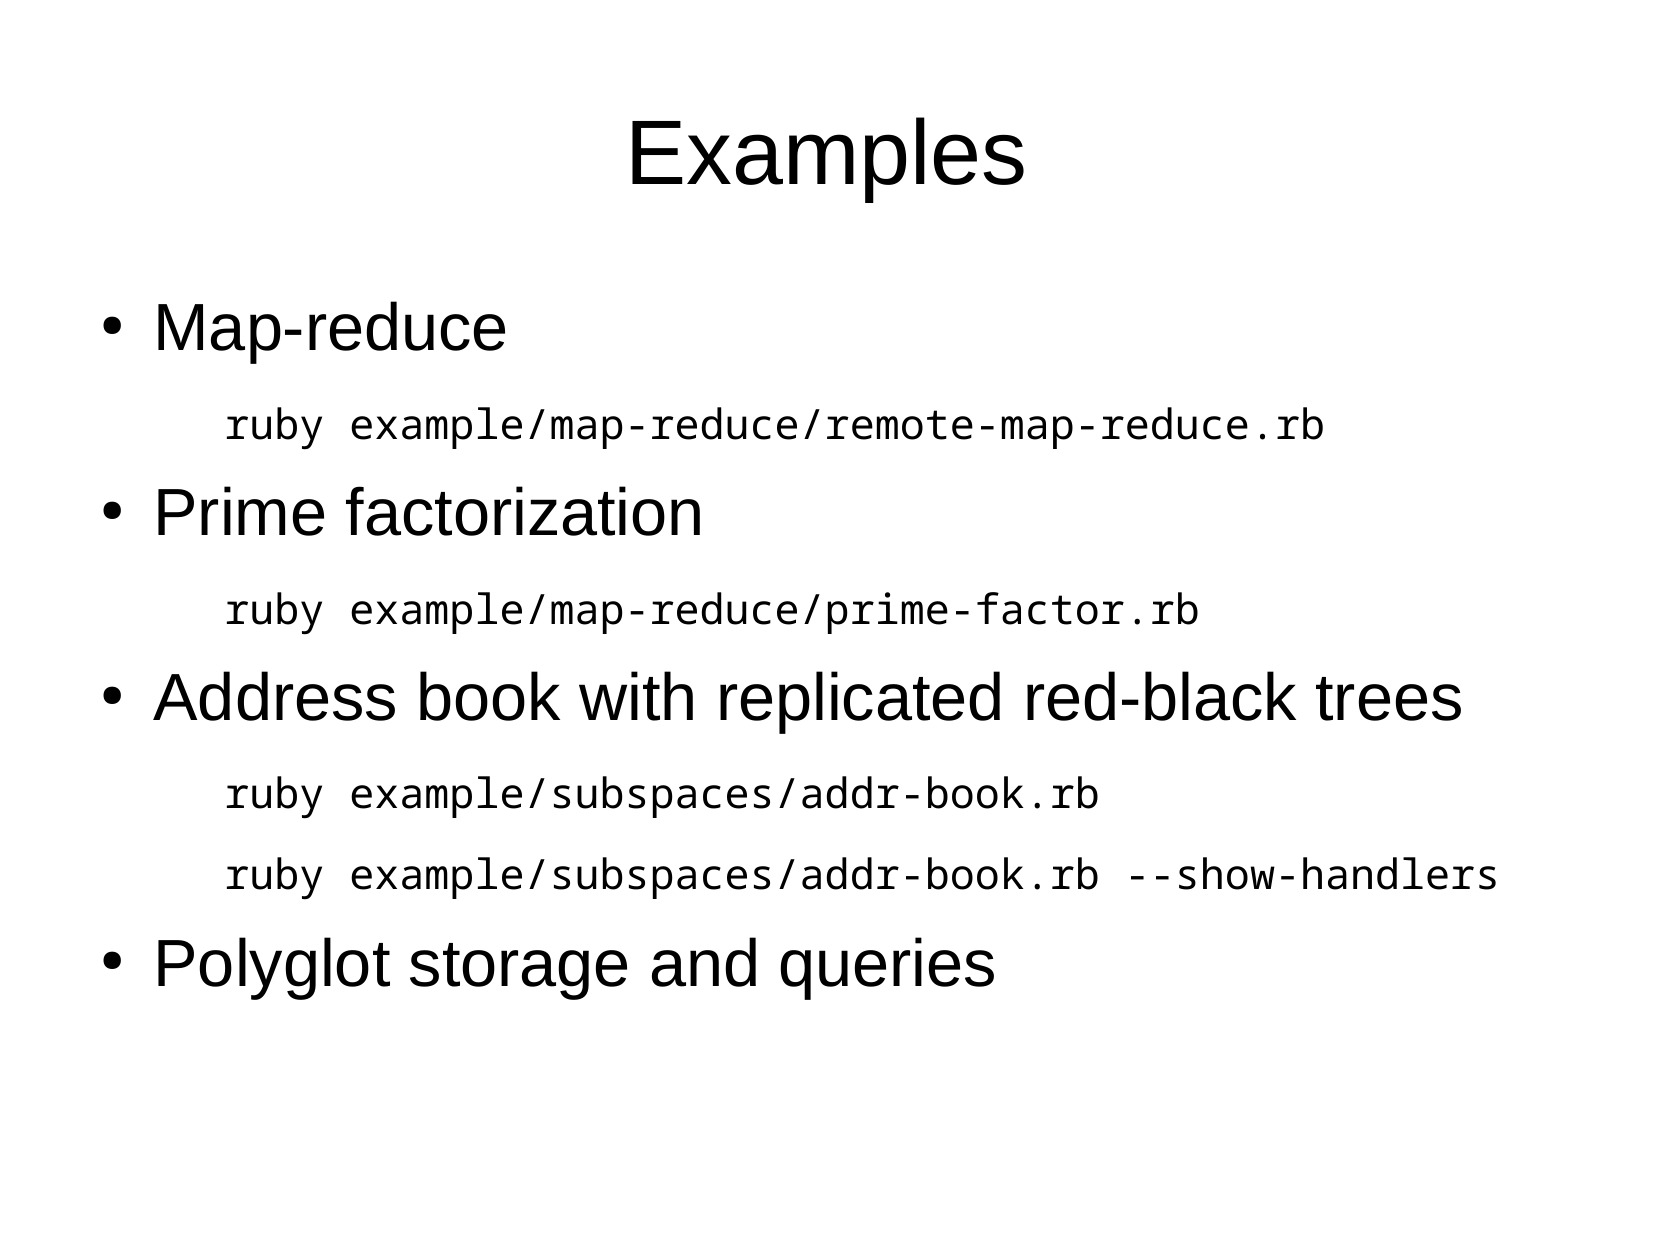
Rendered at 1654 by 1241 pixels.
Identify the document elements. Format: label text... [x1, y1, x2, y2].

list Map-reduce ruby example/map-reduce/remote-map-reduce.rb Prime factorization ruby example/map-reduce/prime-factor.rb Address book with replicated red-black trees ruby example/subspaces/addr-book.rb ruby example/subspaces/addr-book.rb --show-handlers Polyglot storage and queries [82, 290, 1538, 1010]
title Examples [82, 49, 1571, 257]
